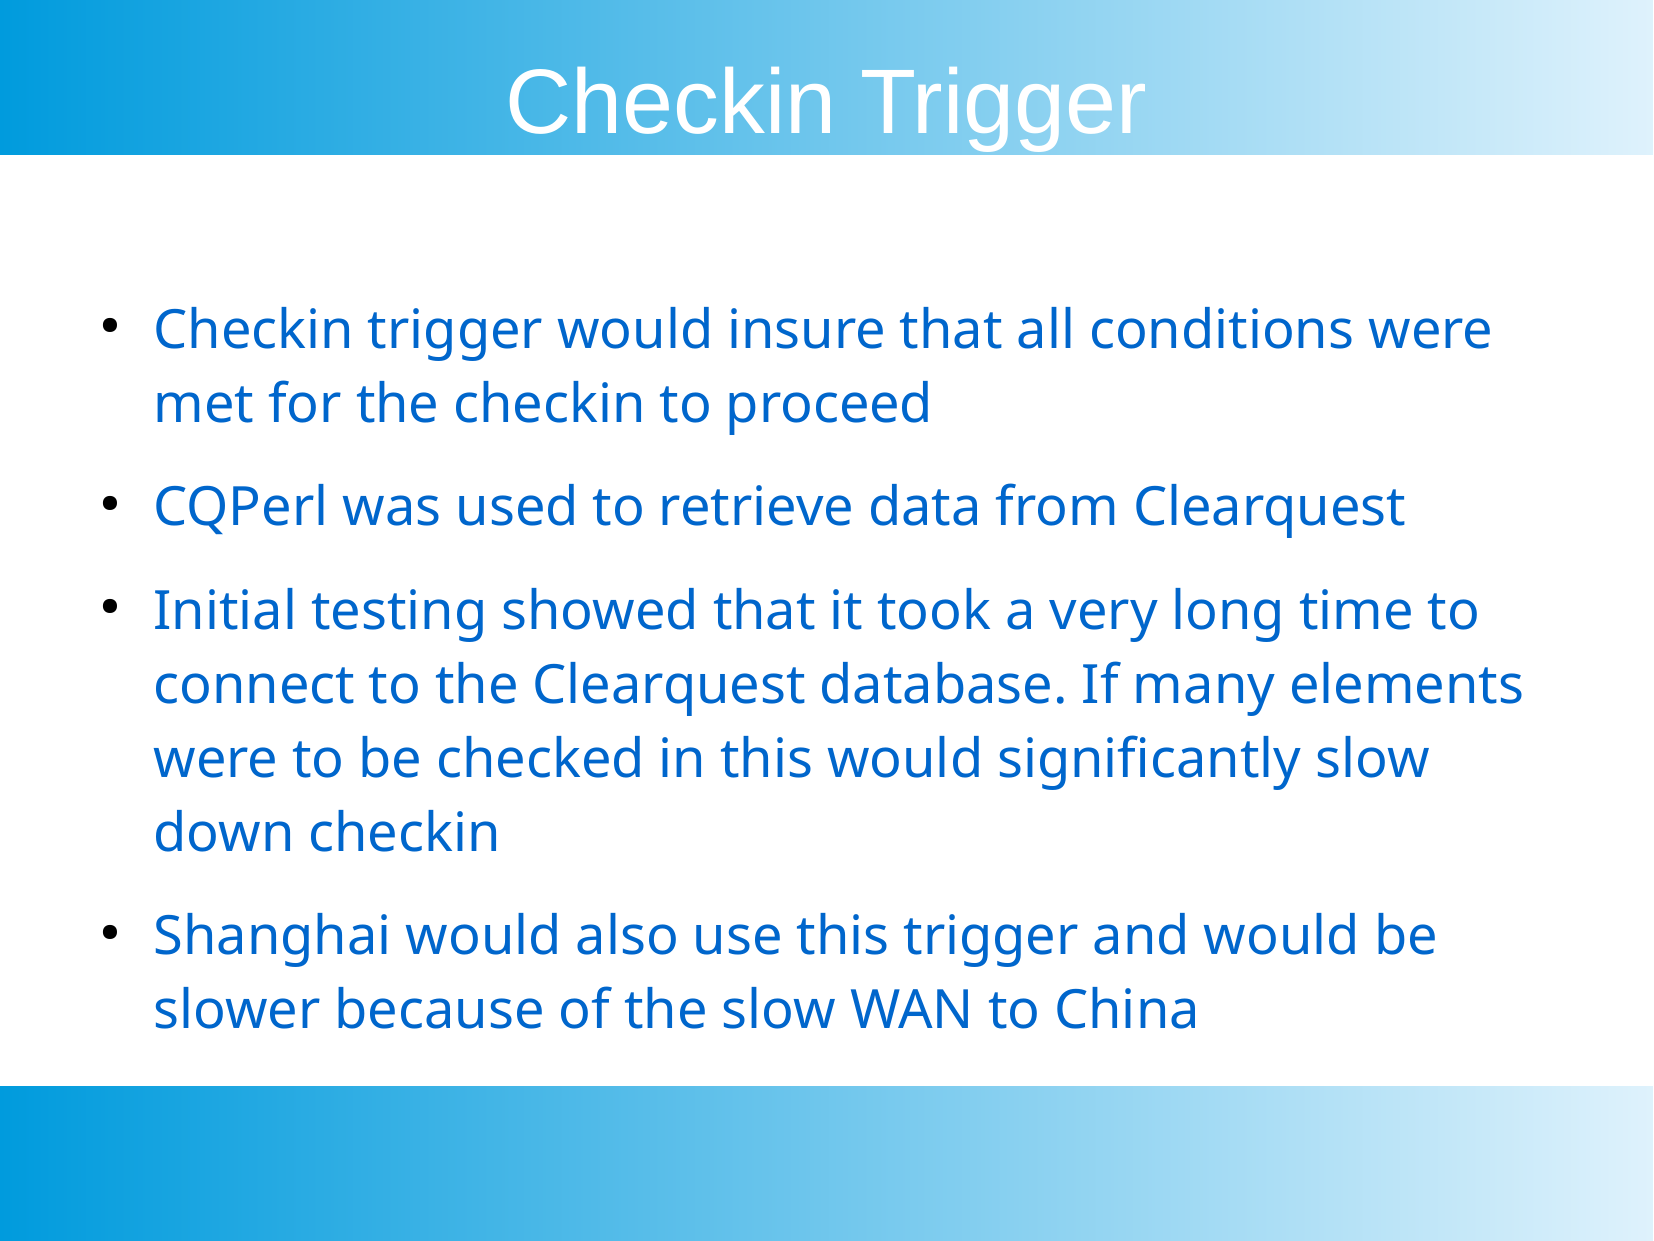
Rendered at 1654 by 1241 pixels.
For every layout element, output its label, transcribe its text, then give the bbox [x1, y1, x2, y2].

title Checkin Trigger [82, 49, 1571, 155]
list Checkin trigger would insure that all conditions were met for the checkin to proceed CQPerl was used to retrieve data from Clearquest Initial testing showed that it took a very long time to connect to the Clearquest database. If many elements were to be checked in this would significantly slow down checkin Shanghai would also use this trigger and would be slower because of the slow WAN to China [82, 290, 1571, 1010]
